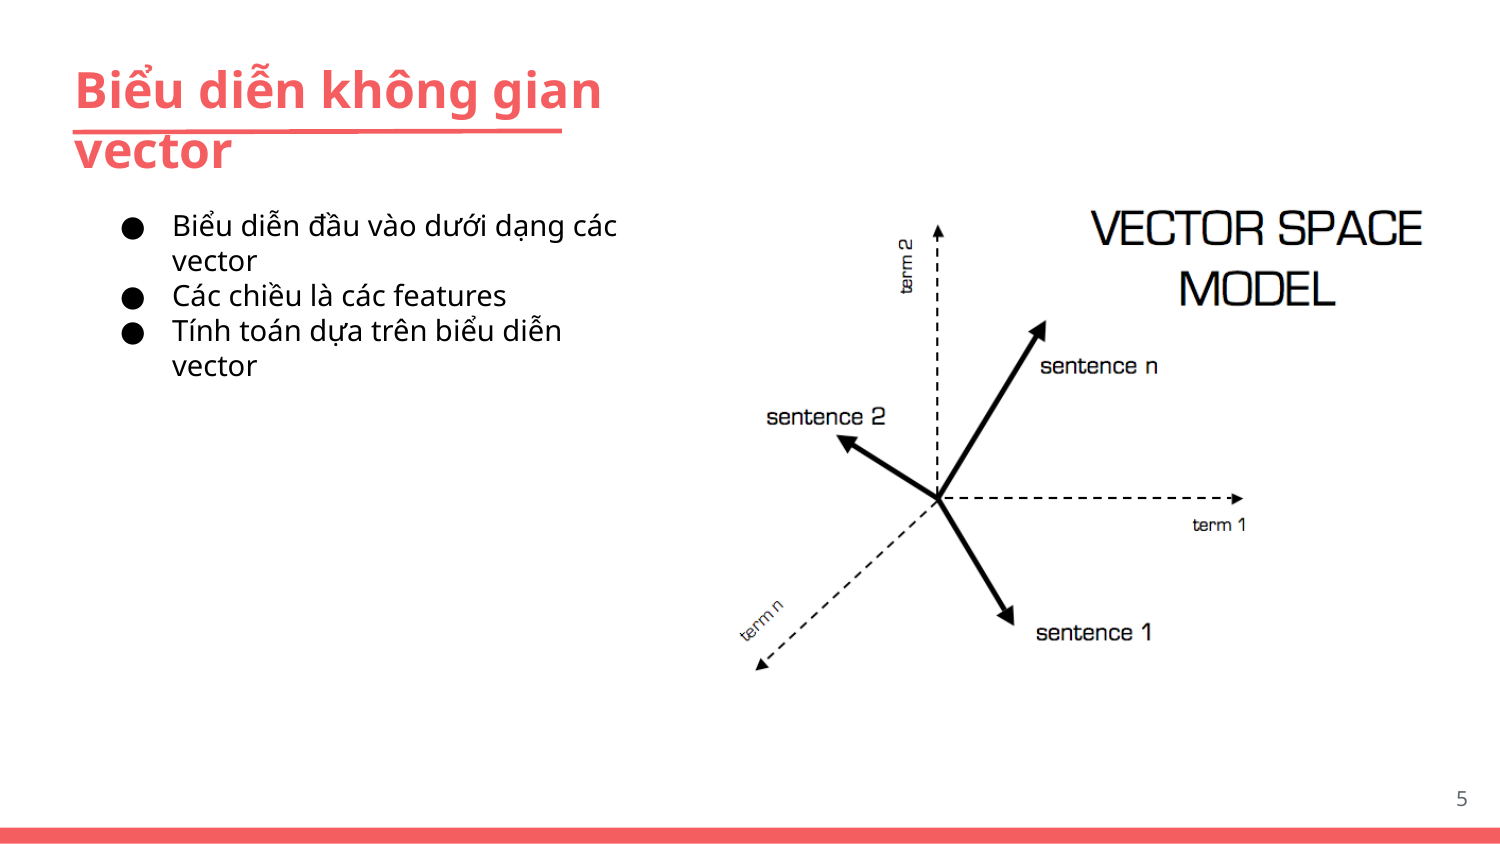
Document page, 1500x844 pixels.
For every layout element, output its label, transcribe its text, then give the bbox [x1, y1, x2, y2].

text_box Biểu diễn không gian vector [59, 43, 741, 124]
text_box Biểu diễn đầu vào dưới dạng các vector Các chiều là các features Tính toán dựa trên biểu diễn vector [82, 192, 667, 380]
slide_number <number> [1392, 767, 1483, 833]
picture [689, 160, 1453, 734]
